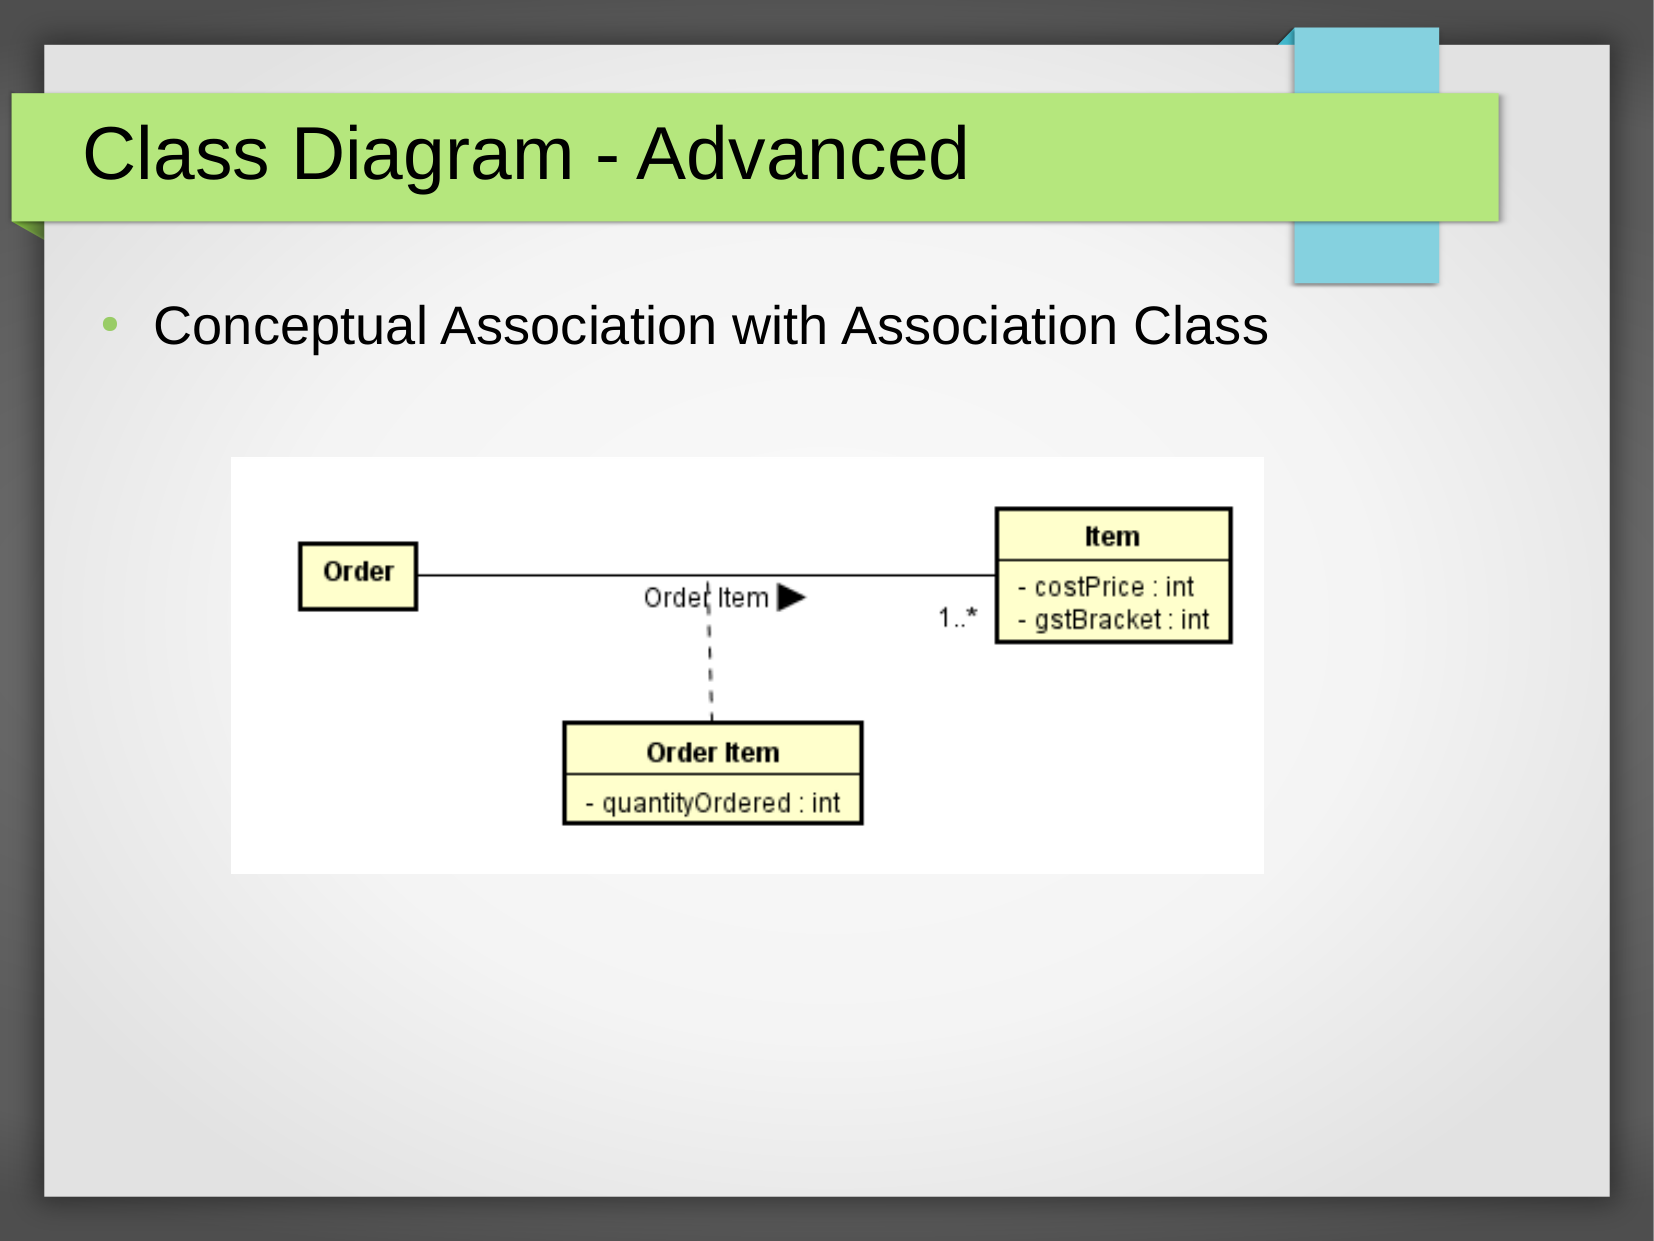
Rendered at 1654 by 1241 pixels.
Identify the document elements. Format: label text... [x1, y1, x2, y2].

title Class Diagram - Advanced [82, 94, 1264, 213]
list Conceptual Association with Association Class [82, 295, 1571, 1015]
picture [0, 0, 1654, 1241]
